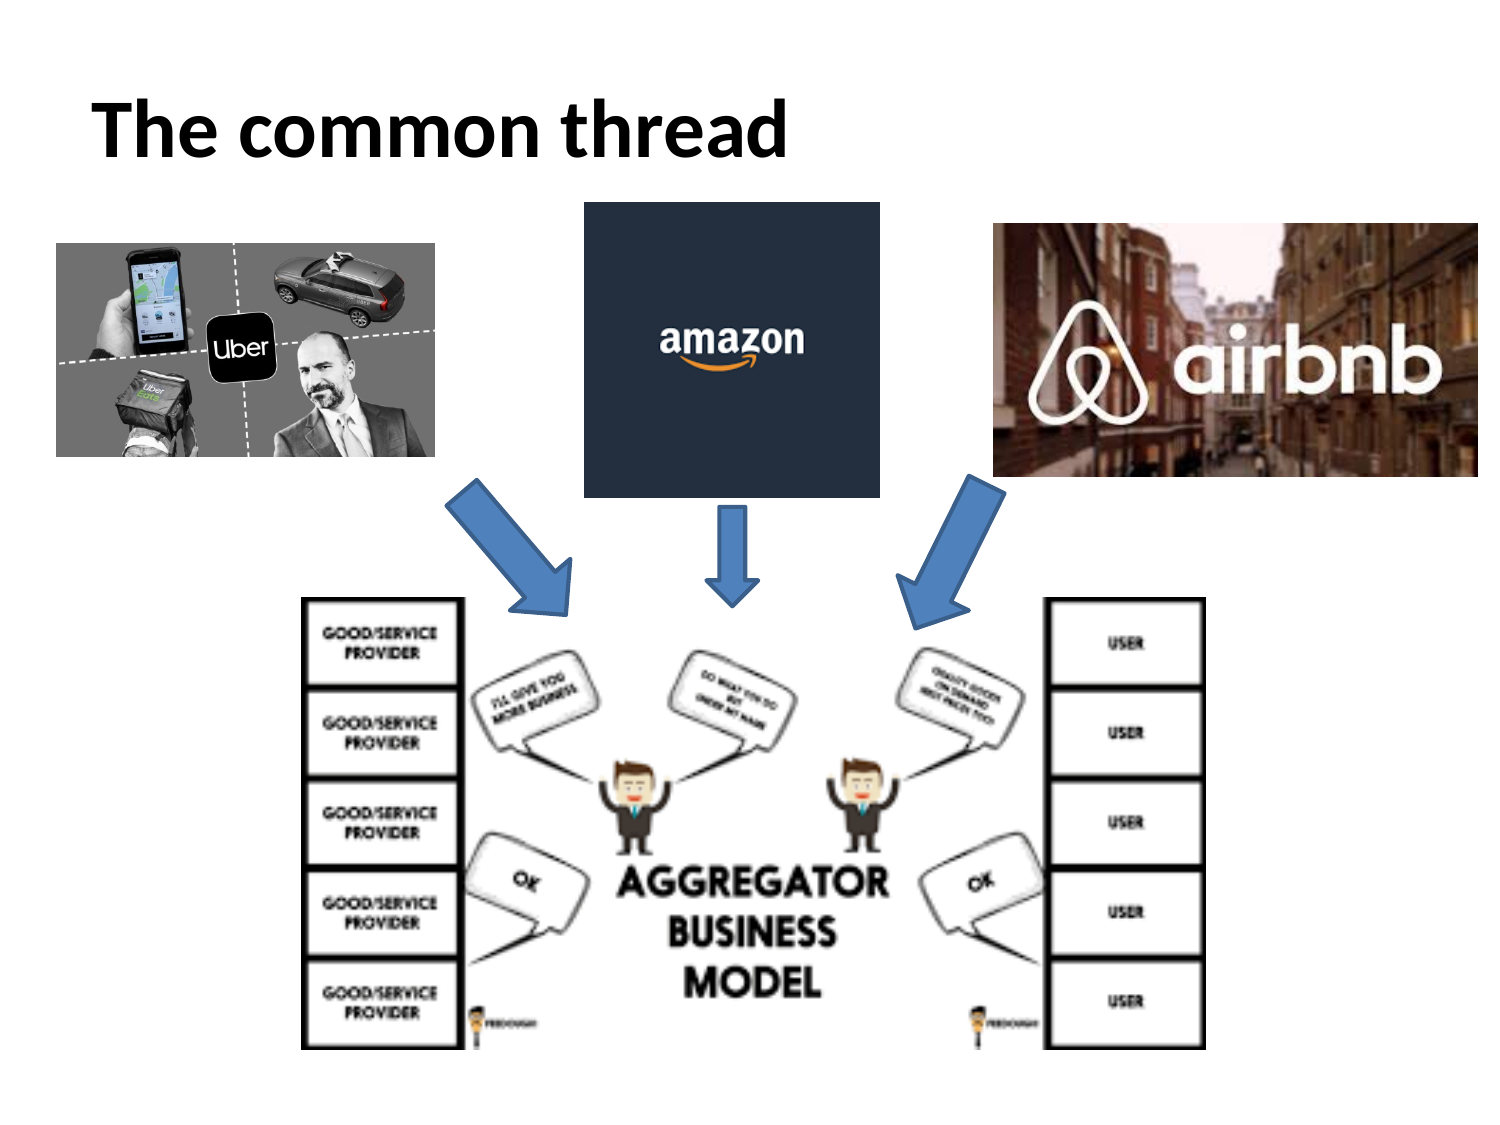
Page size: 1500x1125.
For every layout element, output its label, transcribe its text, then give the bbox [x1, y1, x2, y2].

picture [993, 223, 1478, 477]
picture [301, 597, 1206, 1050]
text_box [446, 479, 571, 615]
text_box [897, 475, 1005, 629]
picture [584, 202, 880, 498]
text_box The common thread [76, 66, 1353, 182]
picture [56, 243, 435, 457]
text_box [706, 506, 759, 607]
